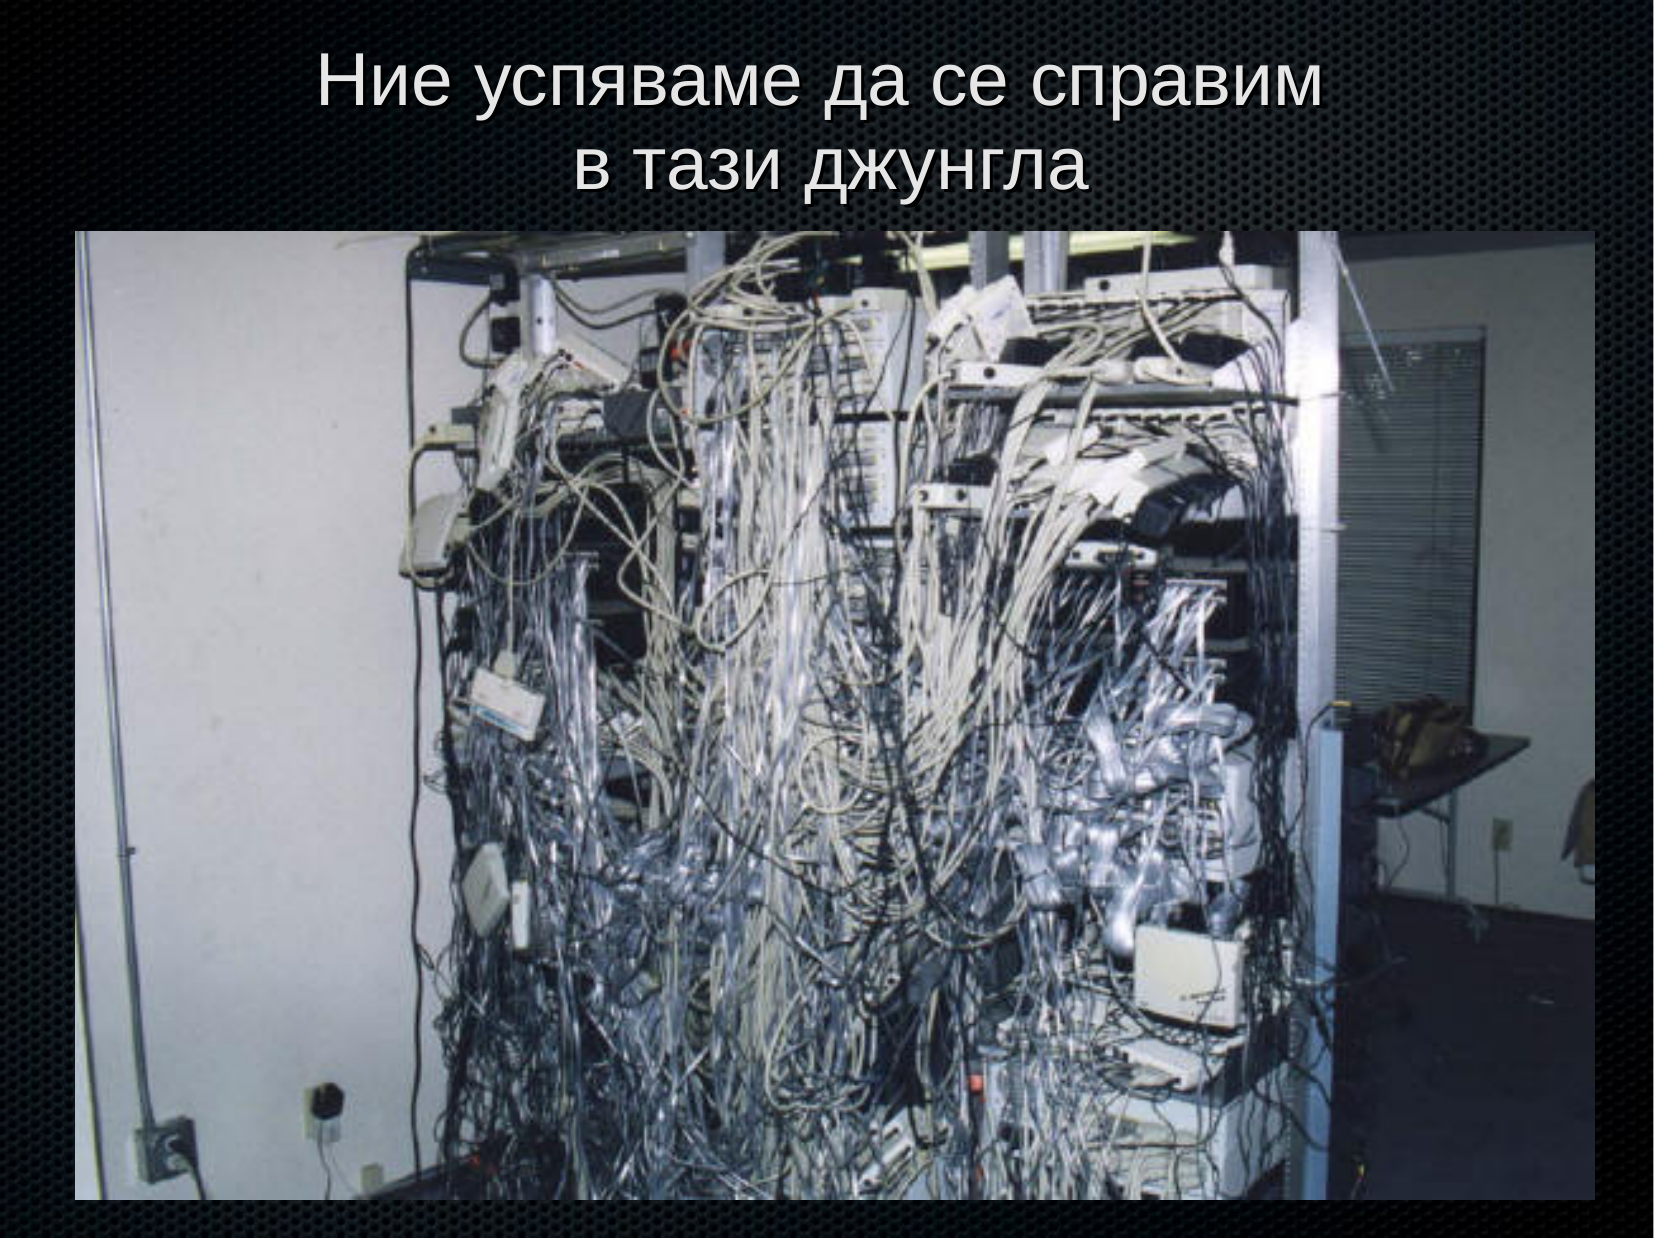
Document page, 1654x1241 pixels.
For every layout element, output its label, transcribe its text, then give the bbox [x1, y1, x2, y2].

title Ние успяваме да се справим в тази джунгла [86, 25, 1576, 218]
picture [0, 0, 1654, 1238]
